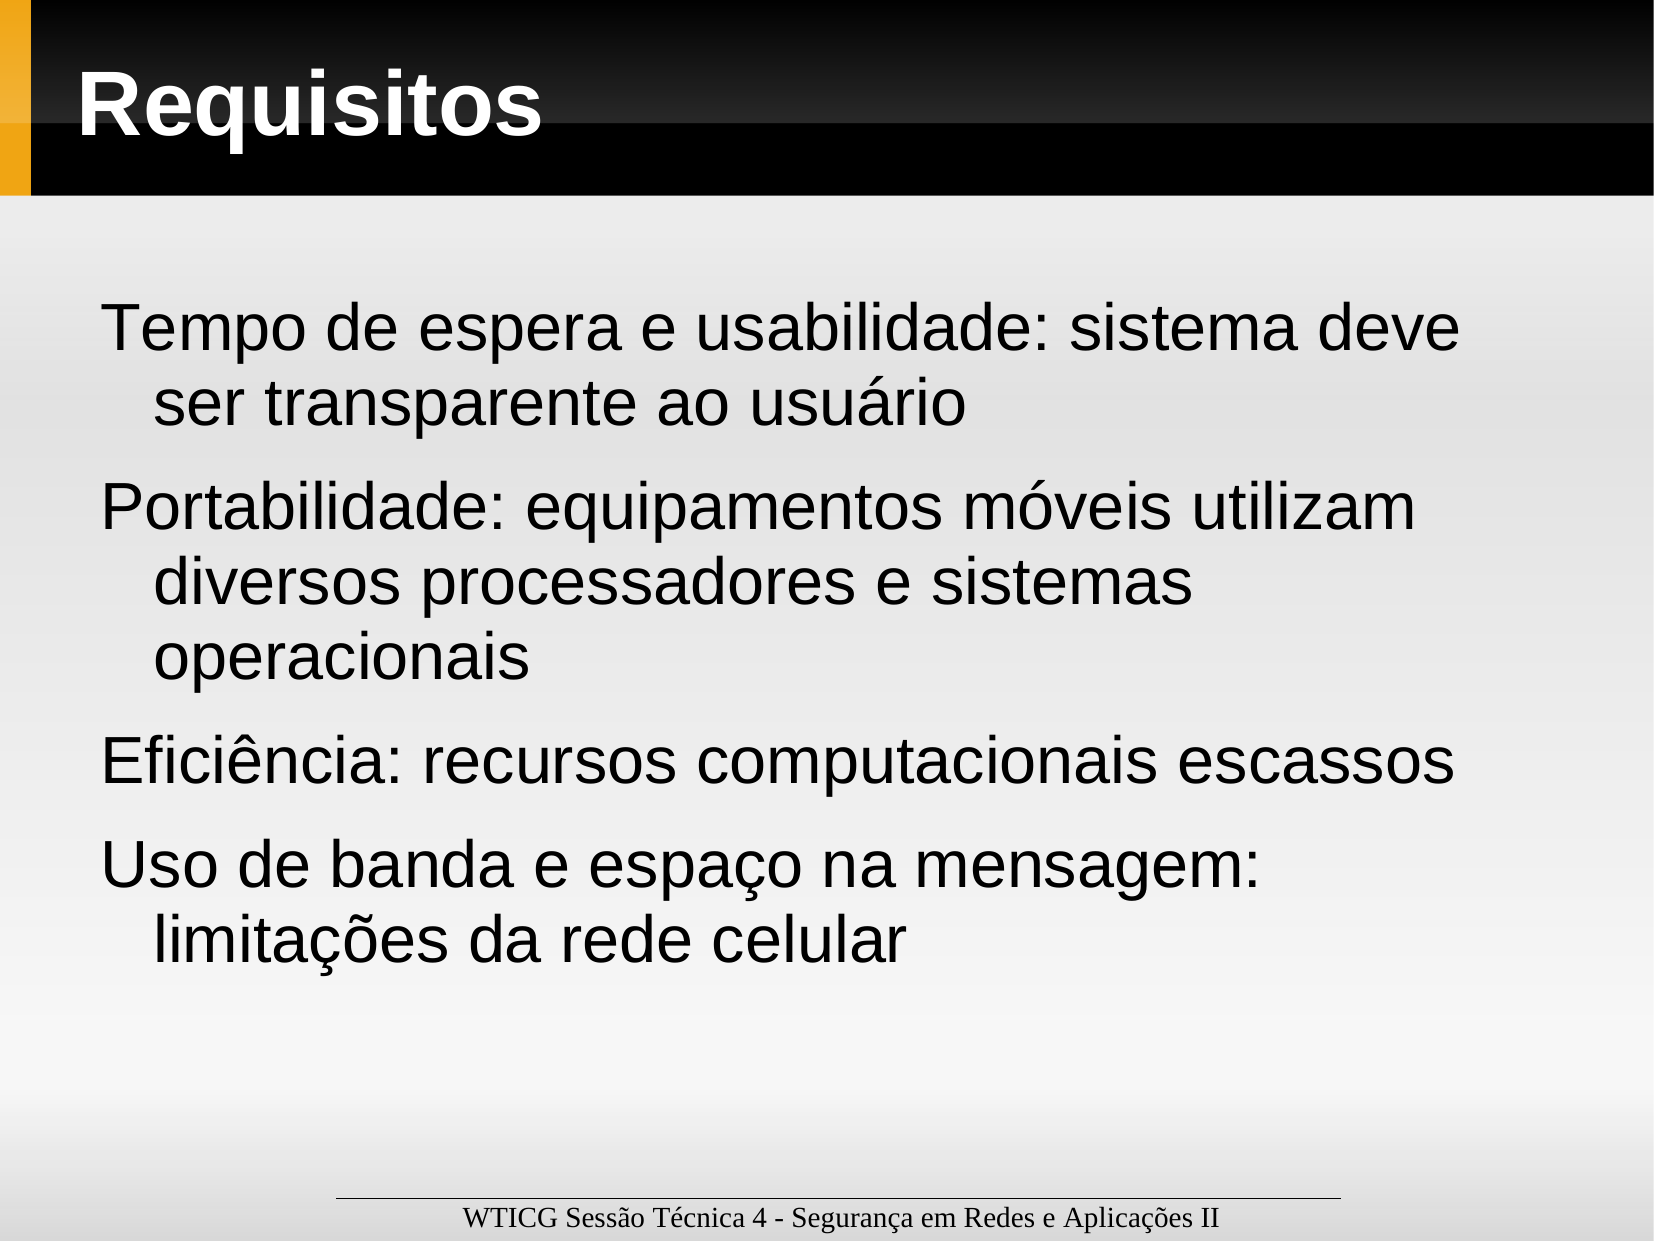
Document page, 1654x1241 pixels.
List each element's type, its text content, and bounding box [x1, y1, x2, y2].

picture [0, 0, 1654, 1241]
list Tempo de espera e usabilidade: sistema deve ser transparente ao usuário Portabilidade: equipamentos móveis utilizam diversos processadores e sistemas operacionais Eficiência: recursos computacionais escassos Uso de banda e espaço na mensagem: limitações da rede celular [82, 290, 1571, 1109]
title Requisitos [76, 0, 1565, 208]
